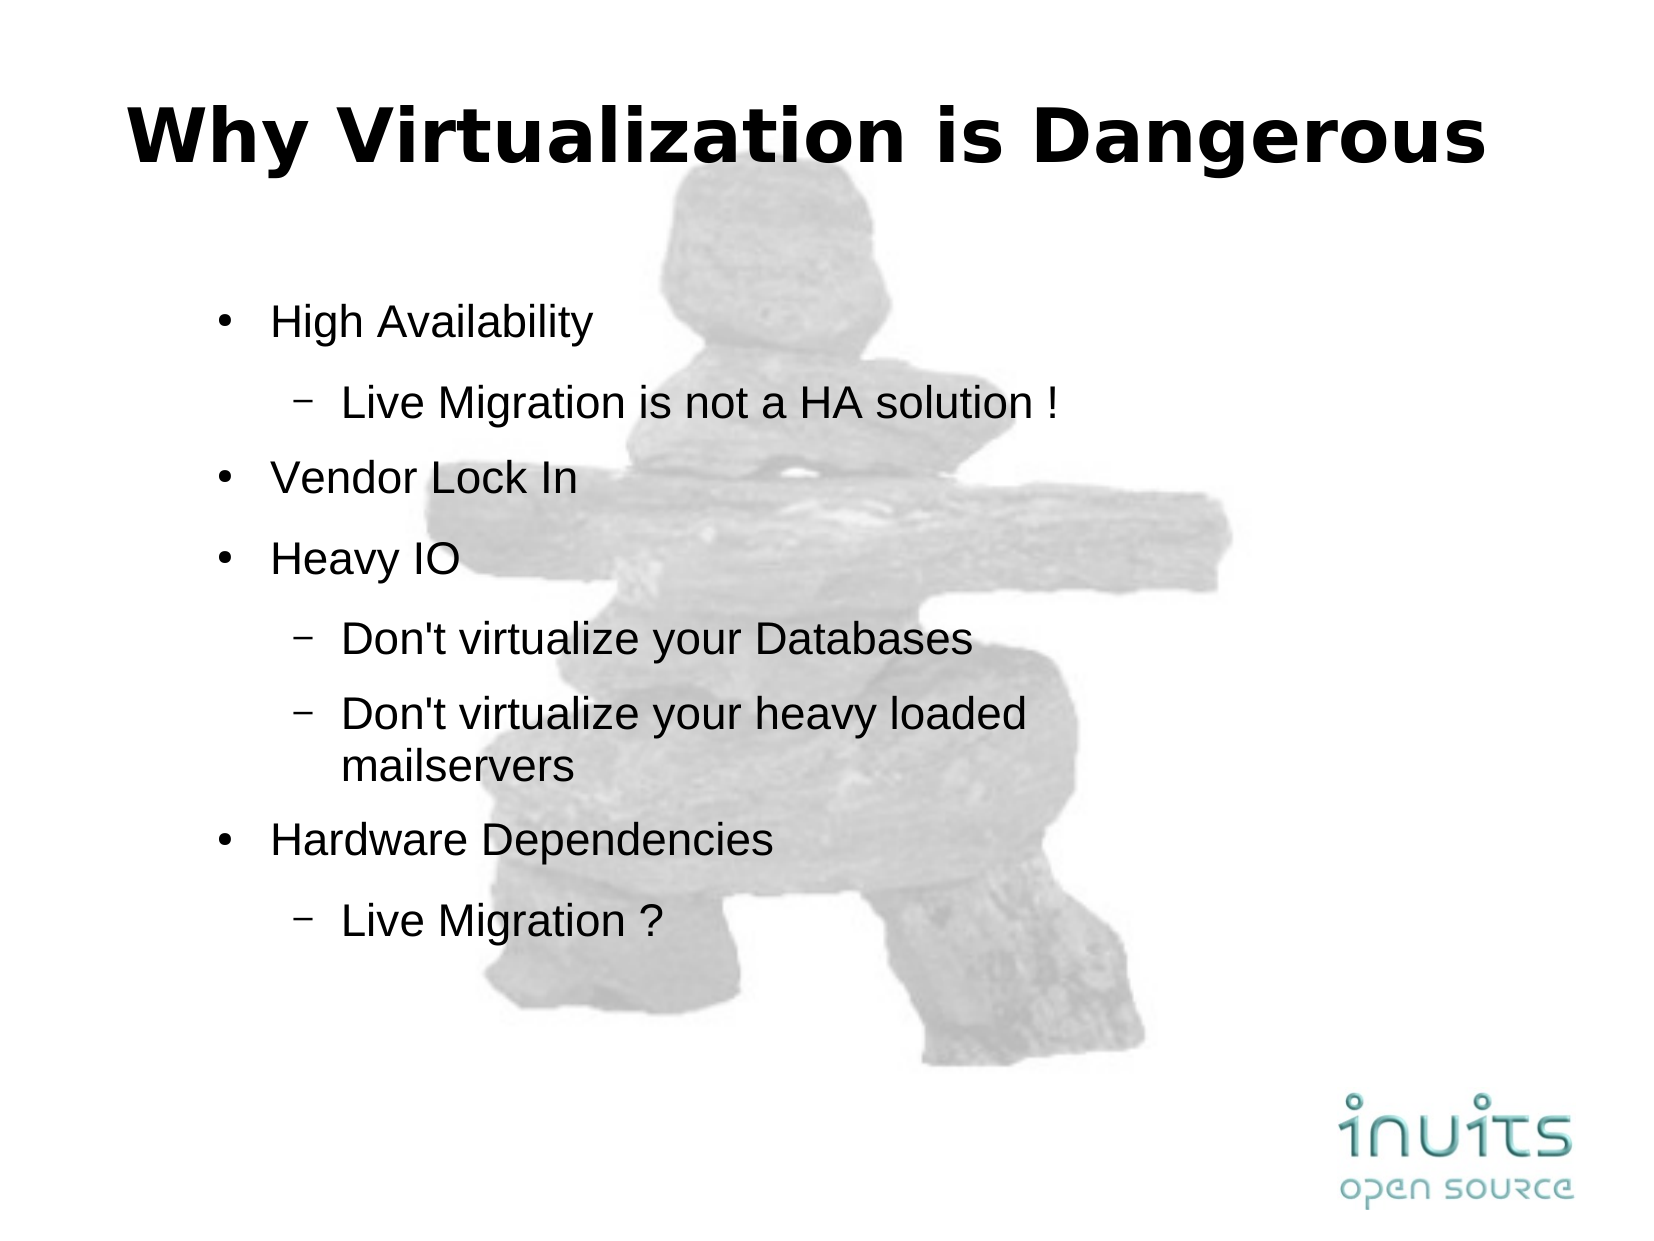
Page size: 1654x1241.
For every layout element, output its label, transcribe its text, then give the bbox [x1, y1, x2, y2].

picture [337, 207, 1298, 1120]
picture [1337, 1087, 1576, 1210]
list High Availability Live Migration is not a HA solution ! Vendor Lock In Heavy IO Don't virtualize your Databases Don't virtualize your heavy loaded mailservers Hardware Dependencies Live Migration ? [199, 296, 1266, 1200]
title Why Virtualization is Dangerous [110, 85, 1574, 207]
